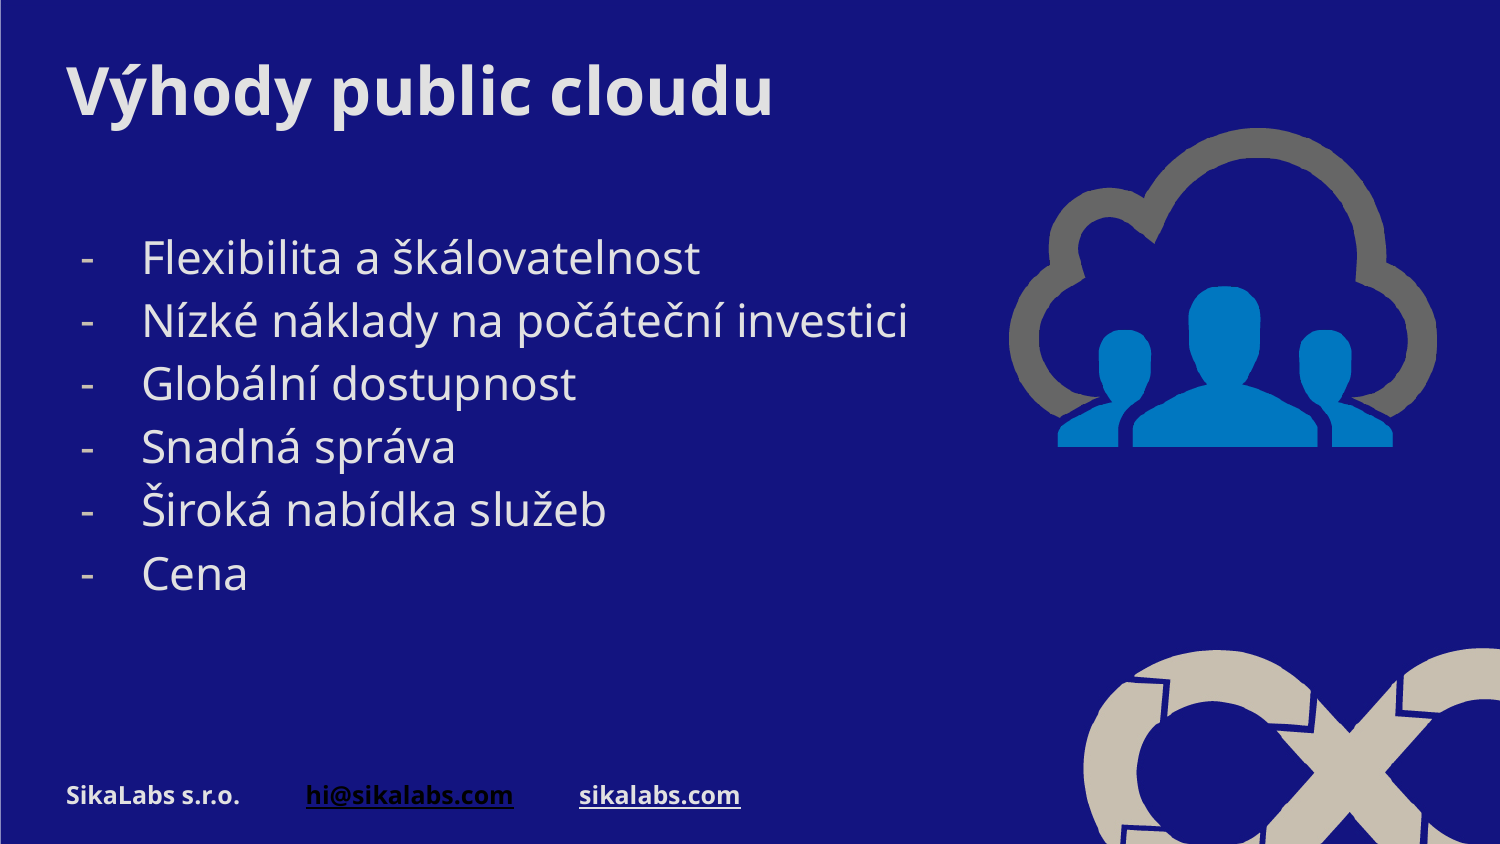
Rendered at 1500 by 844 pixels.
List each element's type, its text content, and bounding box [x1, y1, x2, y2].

picture [0, 0, 1500, 844]
title Výhody public cloudu [51, 33, 1449, 128]
list Flexibilita a škálovatelnost Nízké náklady na počáteční investici Globální dostupnost Snadná správa Široká nabídka služeb Cena [51, 205, 1437, 688]
